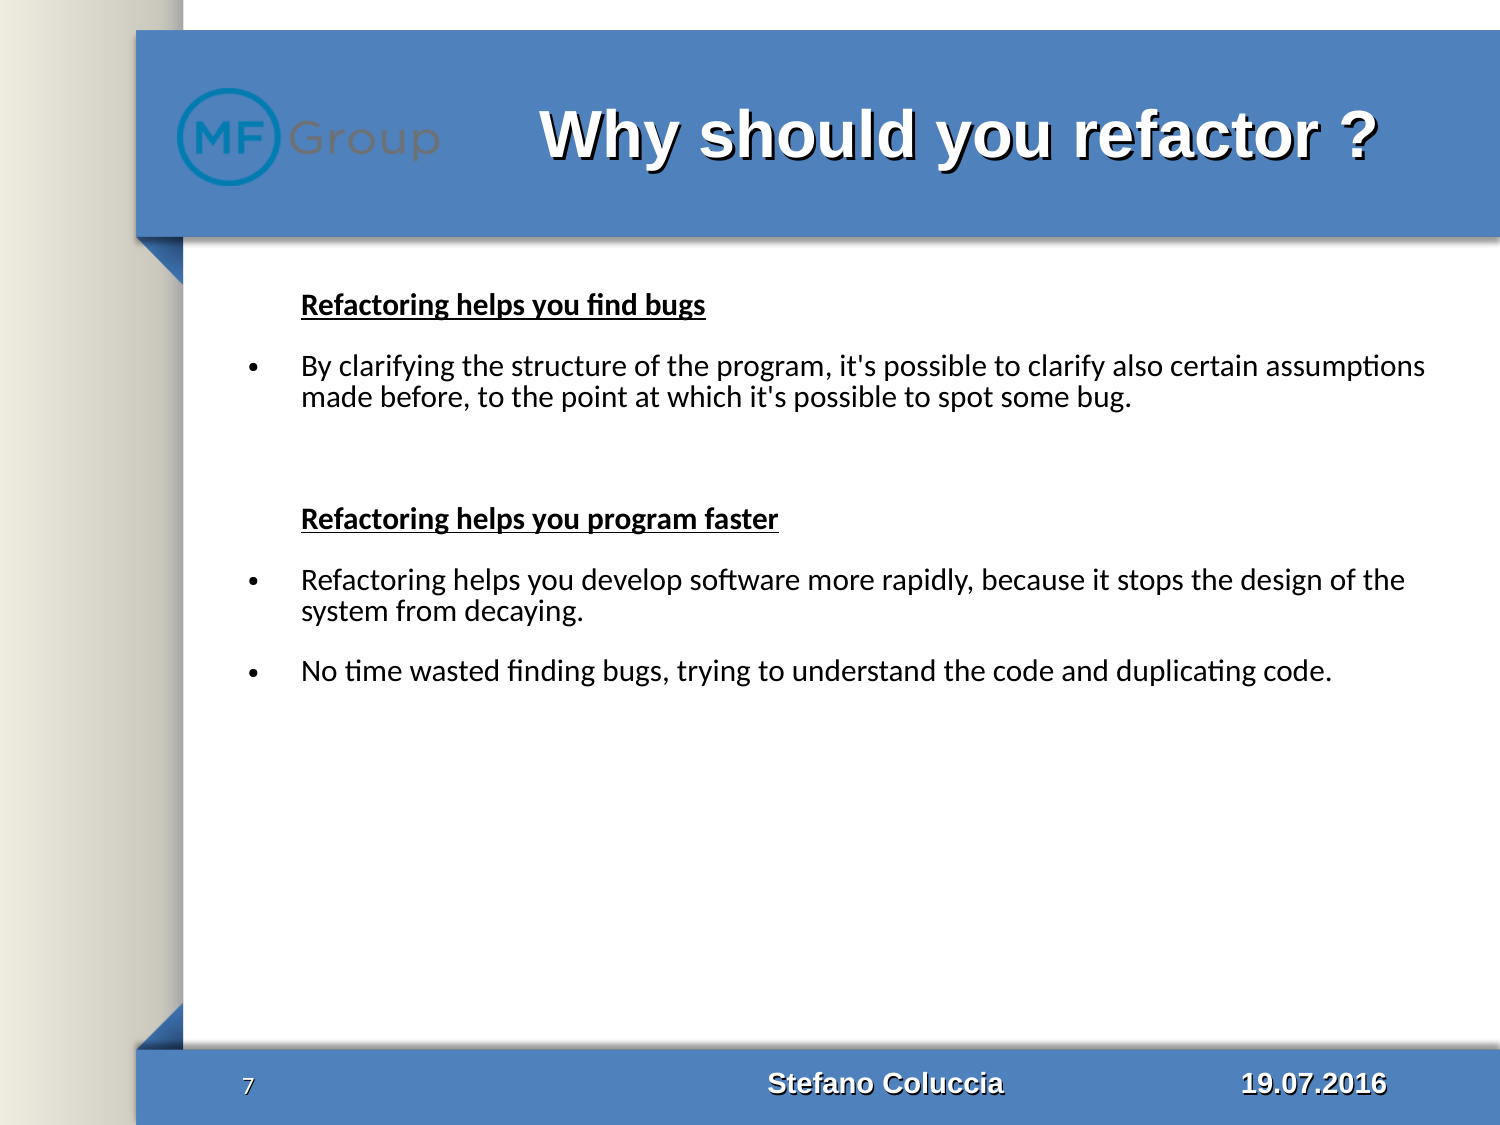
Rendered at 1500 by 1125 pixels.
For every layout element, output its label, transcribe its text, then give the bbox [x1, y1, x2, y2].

picture [0, 0, 1500, 1125]
title Stefano Coluccia [738, 1062, 1034, 1105]
title Why should you refactor ? [442, 57, 1477, 211]
title 19.07.2016 [1151, 1062, 1477, 1105]
list Refactoring helps you find bugs By clarifying the structure of the program, it's possible to clarify also certain assumptions made before, to the point at which it's possible to spot some bug. Refactoring helps you program faster Refactoring helps you develop software more rapidly, because it stops the design of the system from decaying. No time wasted finding bugs, trying to understand the code and duplicating code. [230, 292, 1477, 1006]
